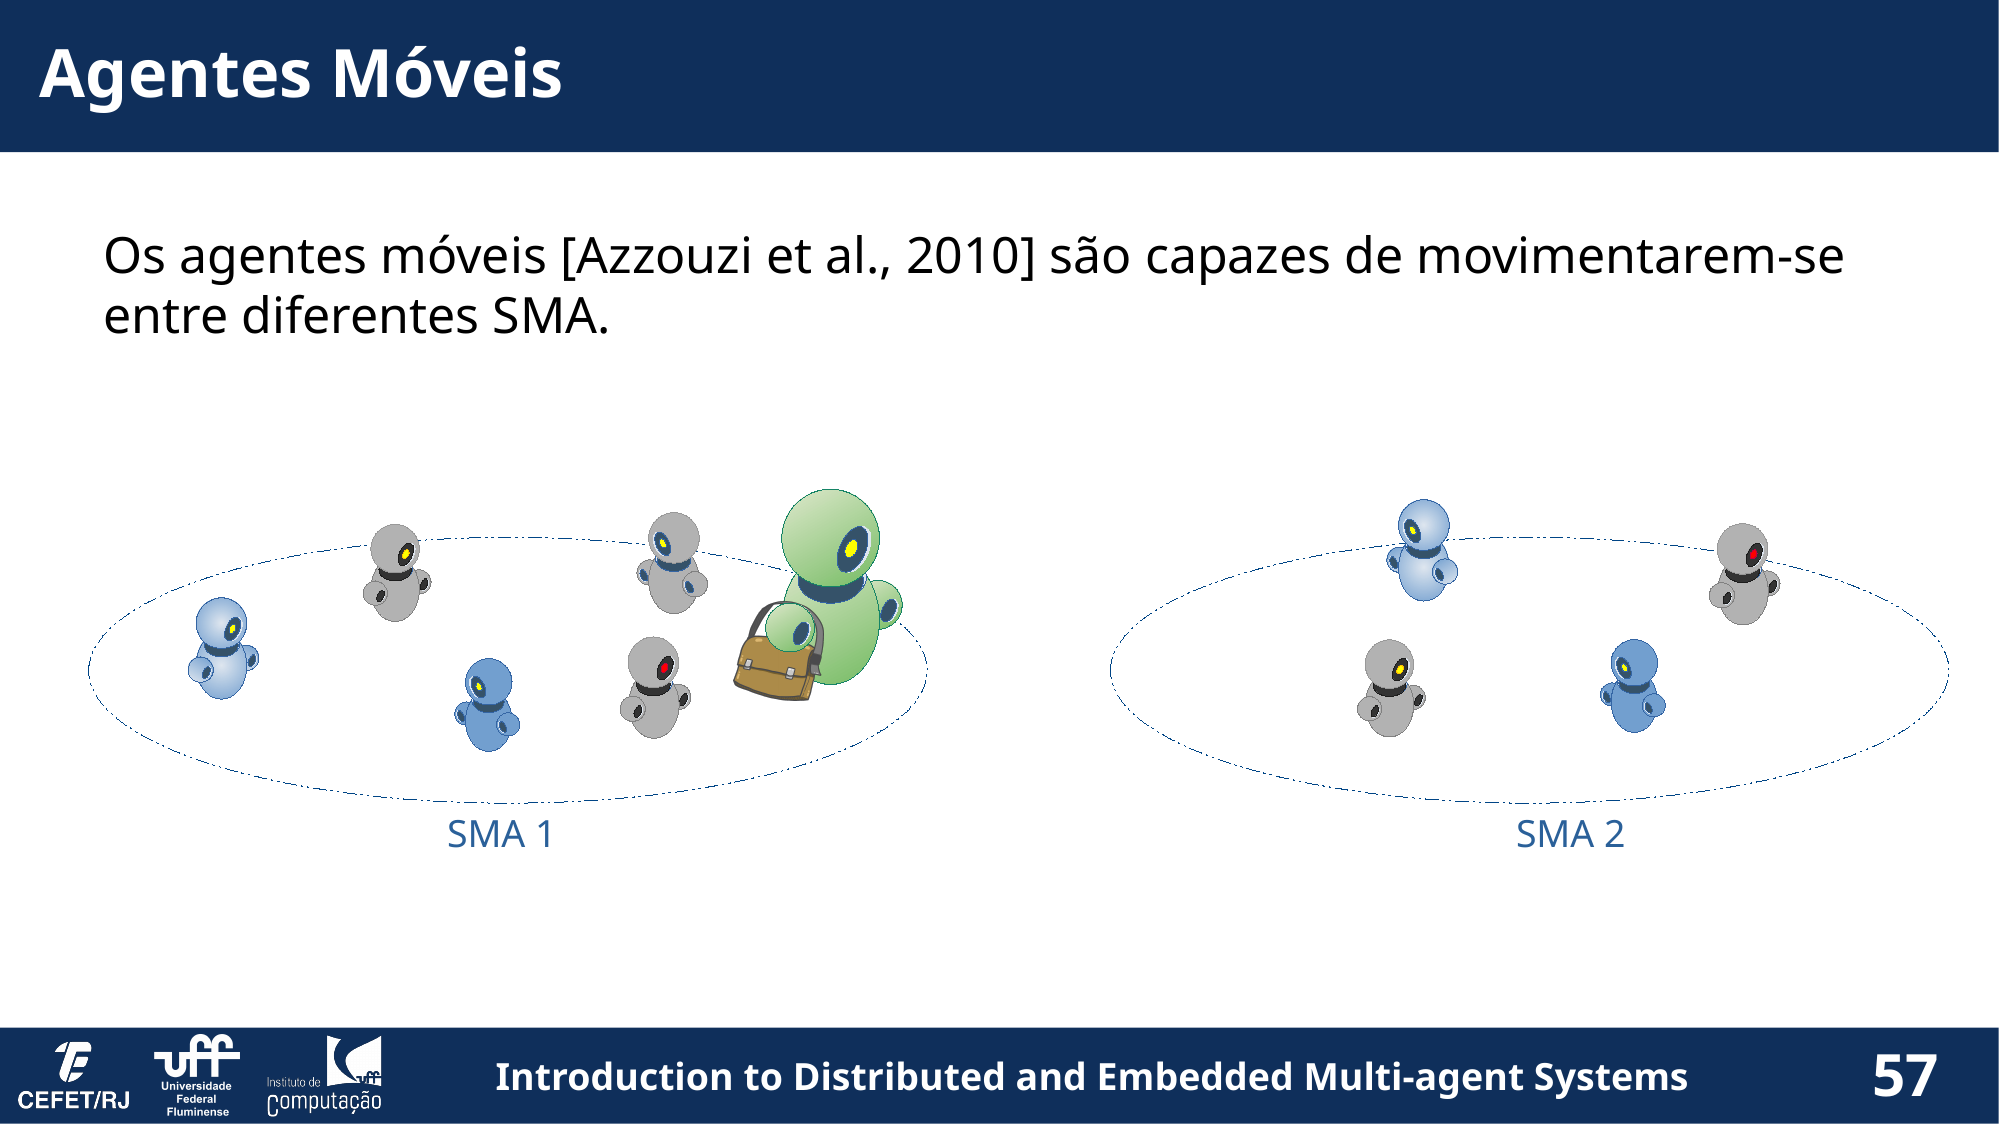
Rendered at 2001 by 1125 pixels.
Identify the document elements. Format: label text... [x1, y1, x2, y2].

picture [733, 601, 824, 701]
text_box [1357, 639, 1426, 737]
text_box [1709, 523, 1781, 625]
text_box [363, 524, 432, 622]
picture [153, 1033, 241, 1121]
text_box SMA 1 [324, 803, 680, 863]
text_box Os agentes móveis [Azzouzi et al., 2010] são capazes de movimentarem-se entre diferentes SMA. [88, 216, 1947, 352]
text_box [636, 512, 708, 614]
text_box [781, 489, 903, 685]
text_box [1600, 639, 1666, 733]
picture [18, 1021, 129, 1125]
text_box [620, 636, 691, 739]
picture [265, 1033, 383, 1117]
text_box [454, 658, 520, 752]
text_box Agentes Móveis [25, 23, 1999, 119]
text_box [765, 603, 815, 652]
text_box [188, 597, 259, 700]
text_box [1386, 499, 1458, 602]
text_box SMA 2 [1393, 803, 1748, 863]
